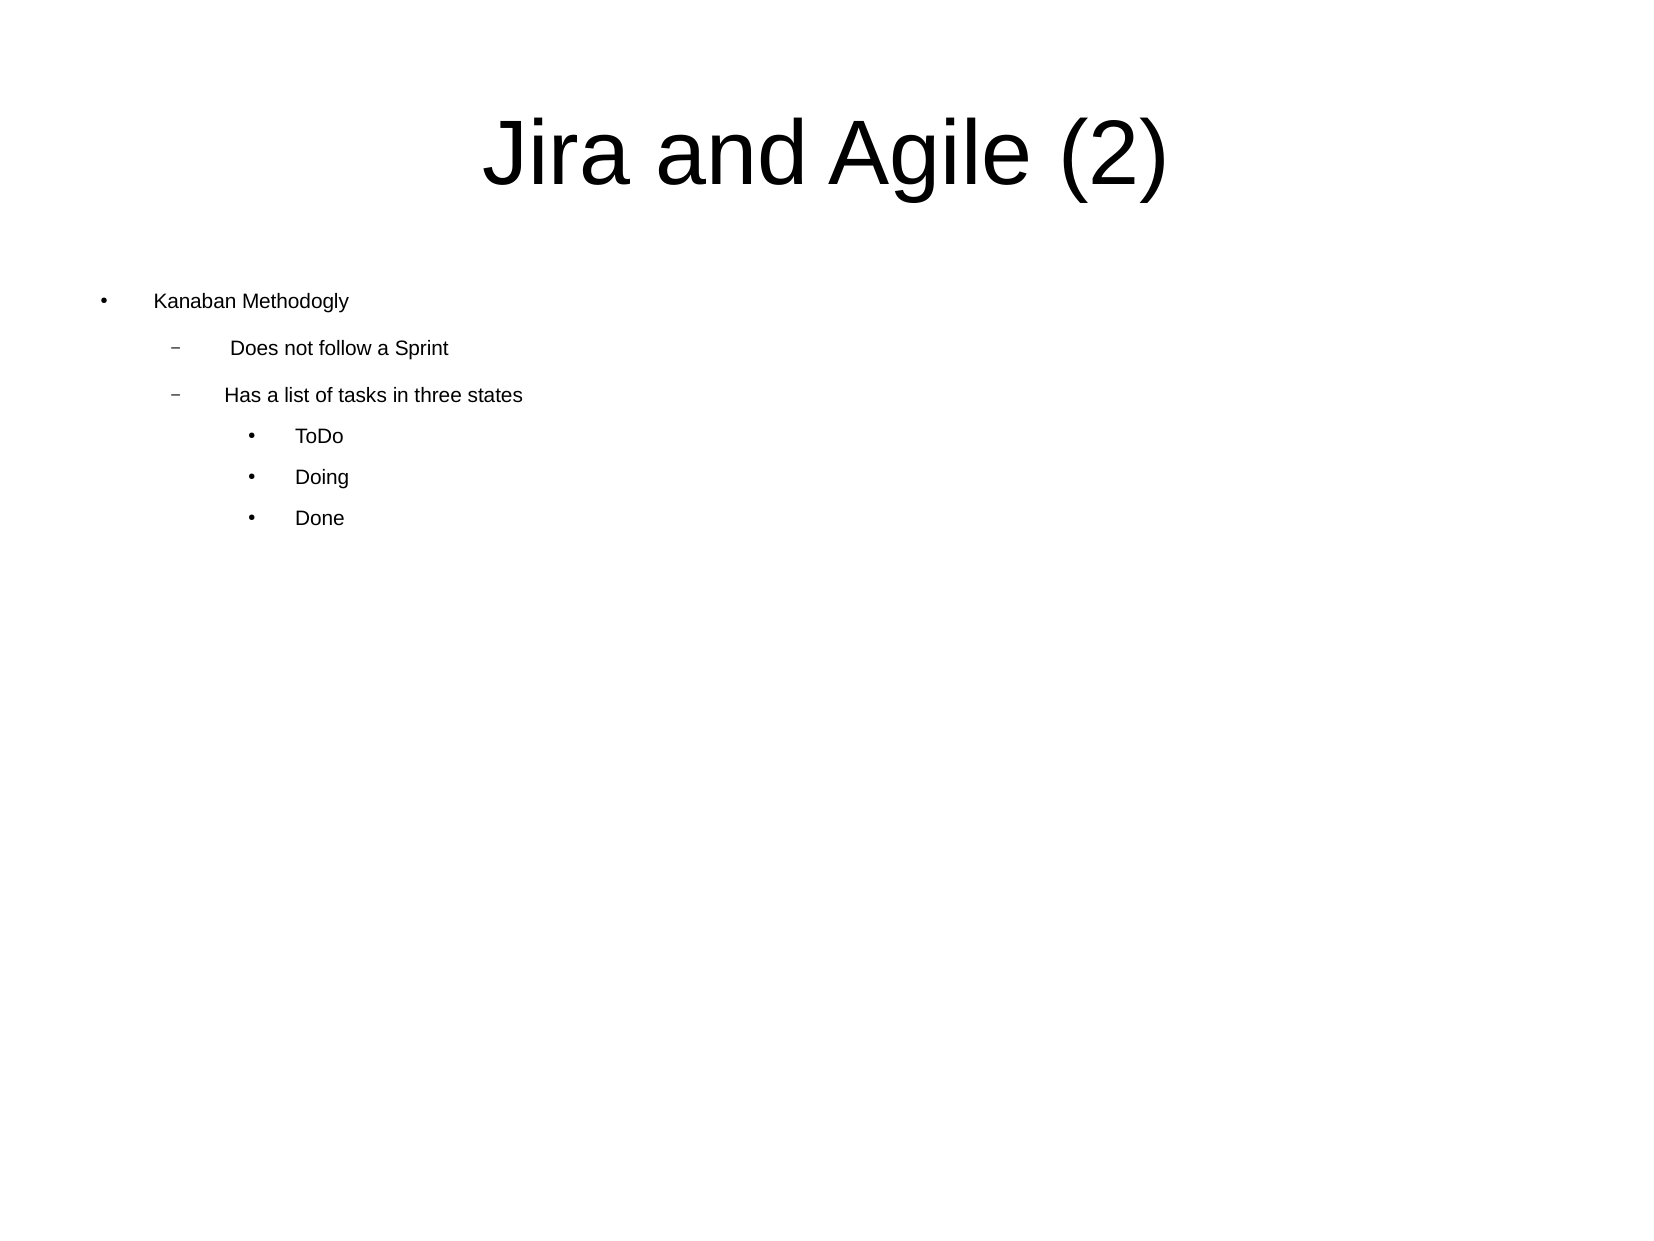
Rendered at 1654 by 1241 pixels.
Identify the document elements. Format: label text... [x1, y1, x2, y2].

title Jira and Agile (2) [82, 49, 1571, 257]
list Kanaban Methodogly Does not follow a Sprint Has a list of tasks in three states ToDo Doing Done [82, 290, 1571, 1241]
